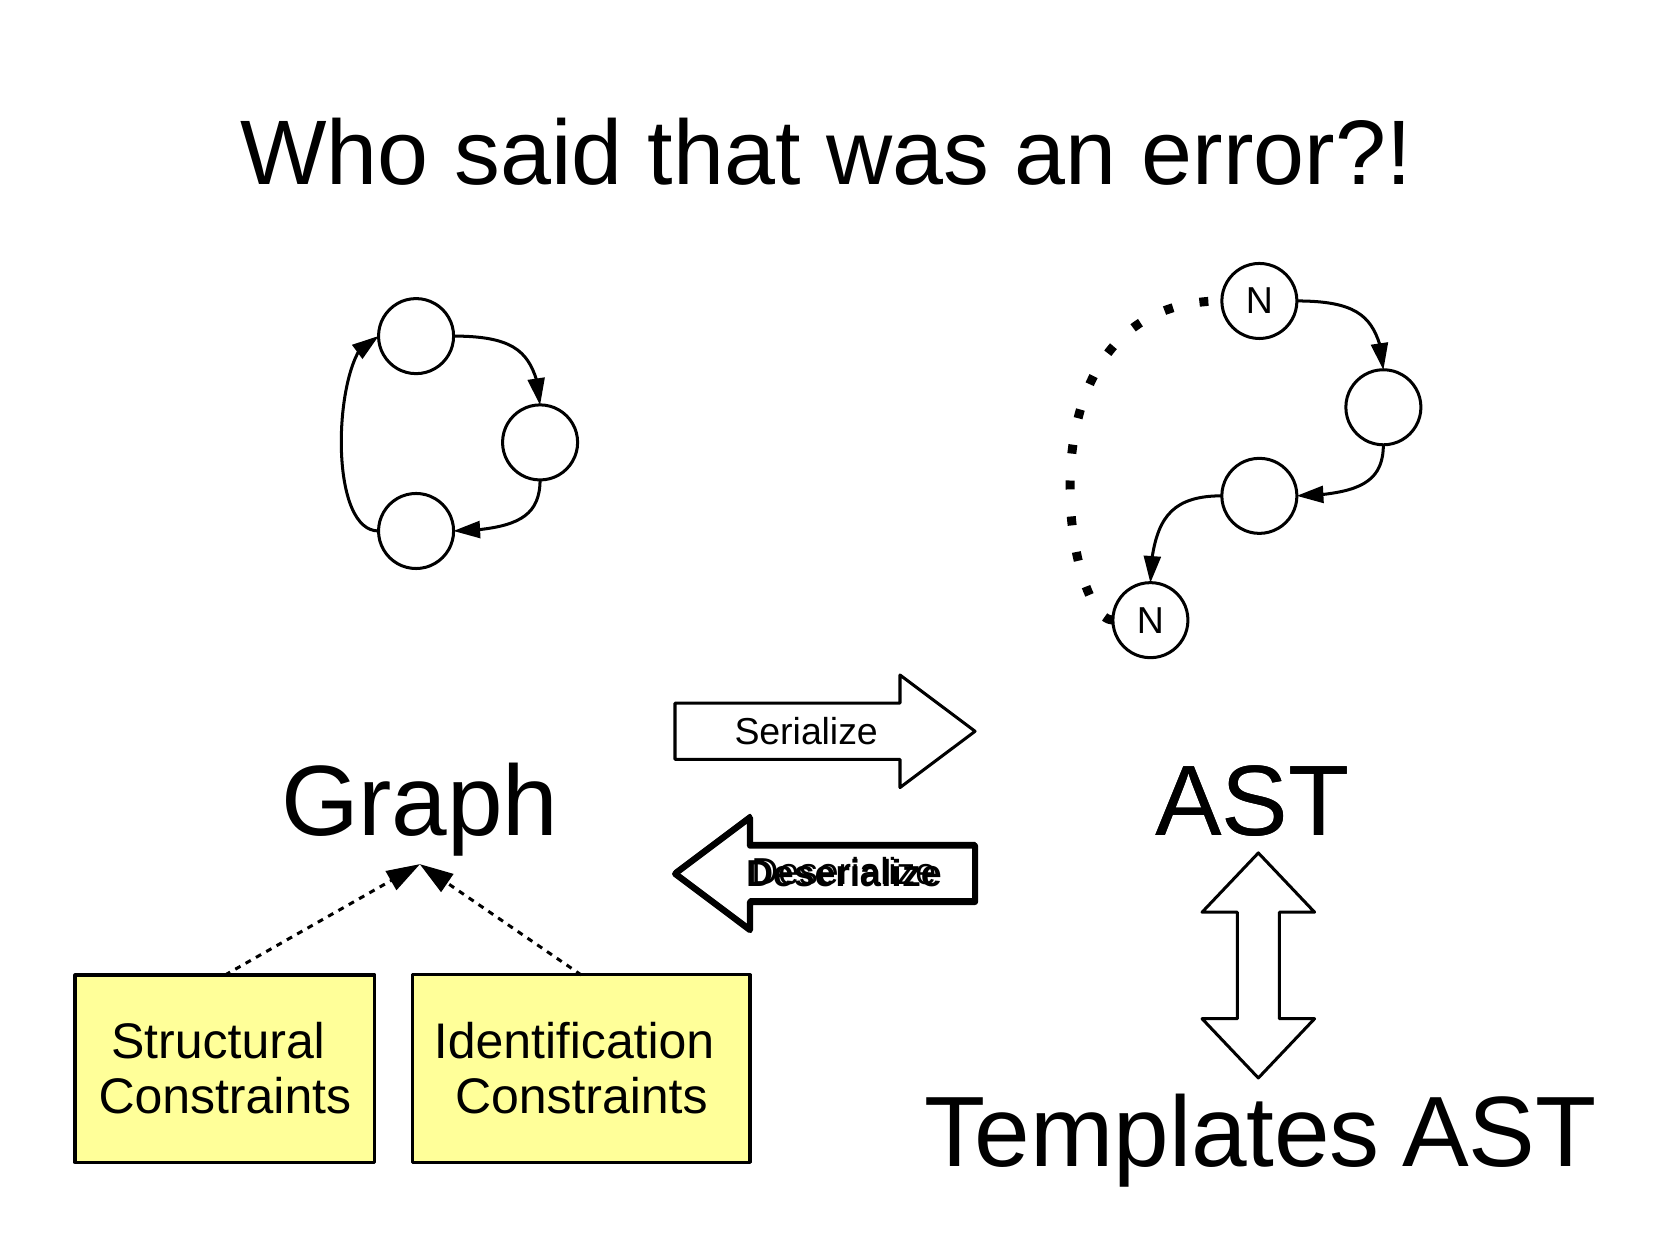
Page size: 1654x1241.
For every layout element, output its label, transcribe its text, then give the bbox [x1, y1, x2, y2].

text_box Identification Constraints [412, 974, 751, 1163]
text_box Serialize [675, 675, 976, 788]
text_box Structural Constraints [75, 975, 375, 1163]
text_box Graph [266, 737, 574, 865]
text_box Deserialize [675, 817, 976, 931]
text_box N [1221, 263, 1297, 339]
text_box AST [1250, 856, 1266, 865]
text_box N [1113, 582, 1188, 658]
text_box Templates AST [910, 1068, 1612, 1196]
text_box AST [1140, 737, 1365, 865]
title Who said that was an error?! [82, 56, 1571, 250]
